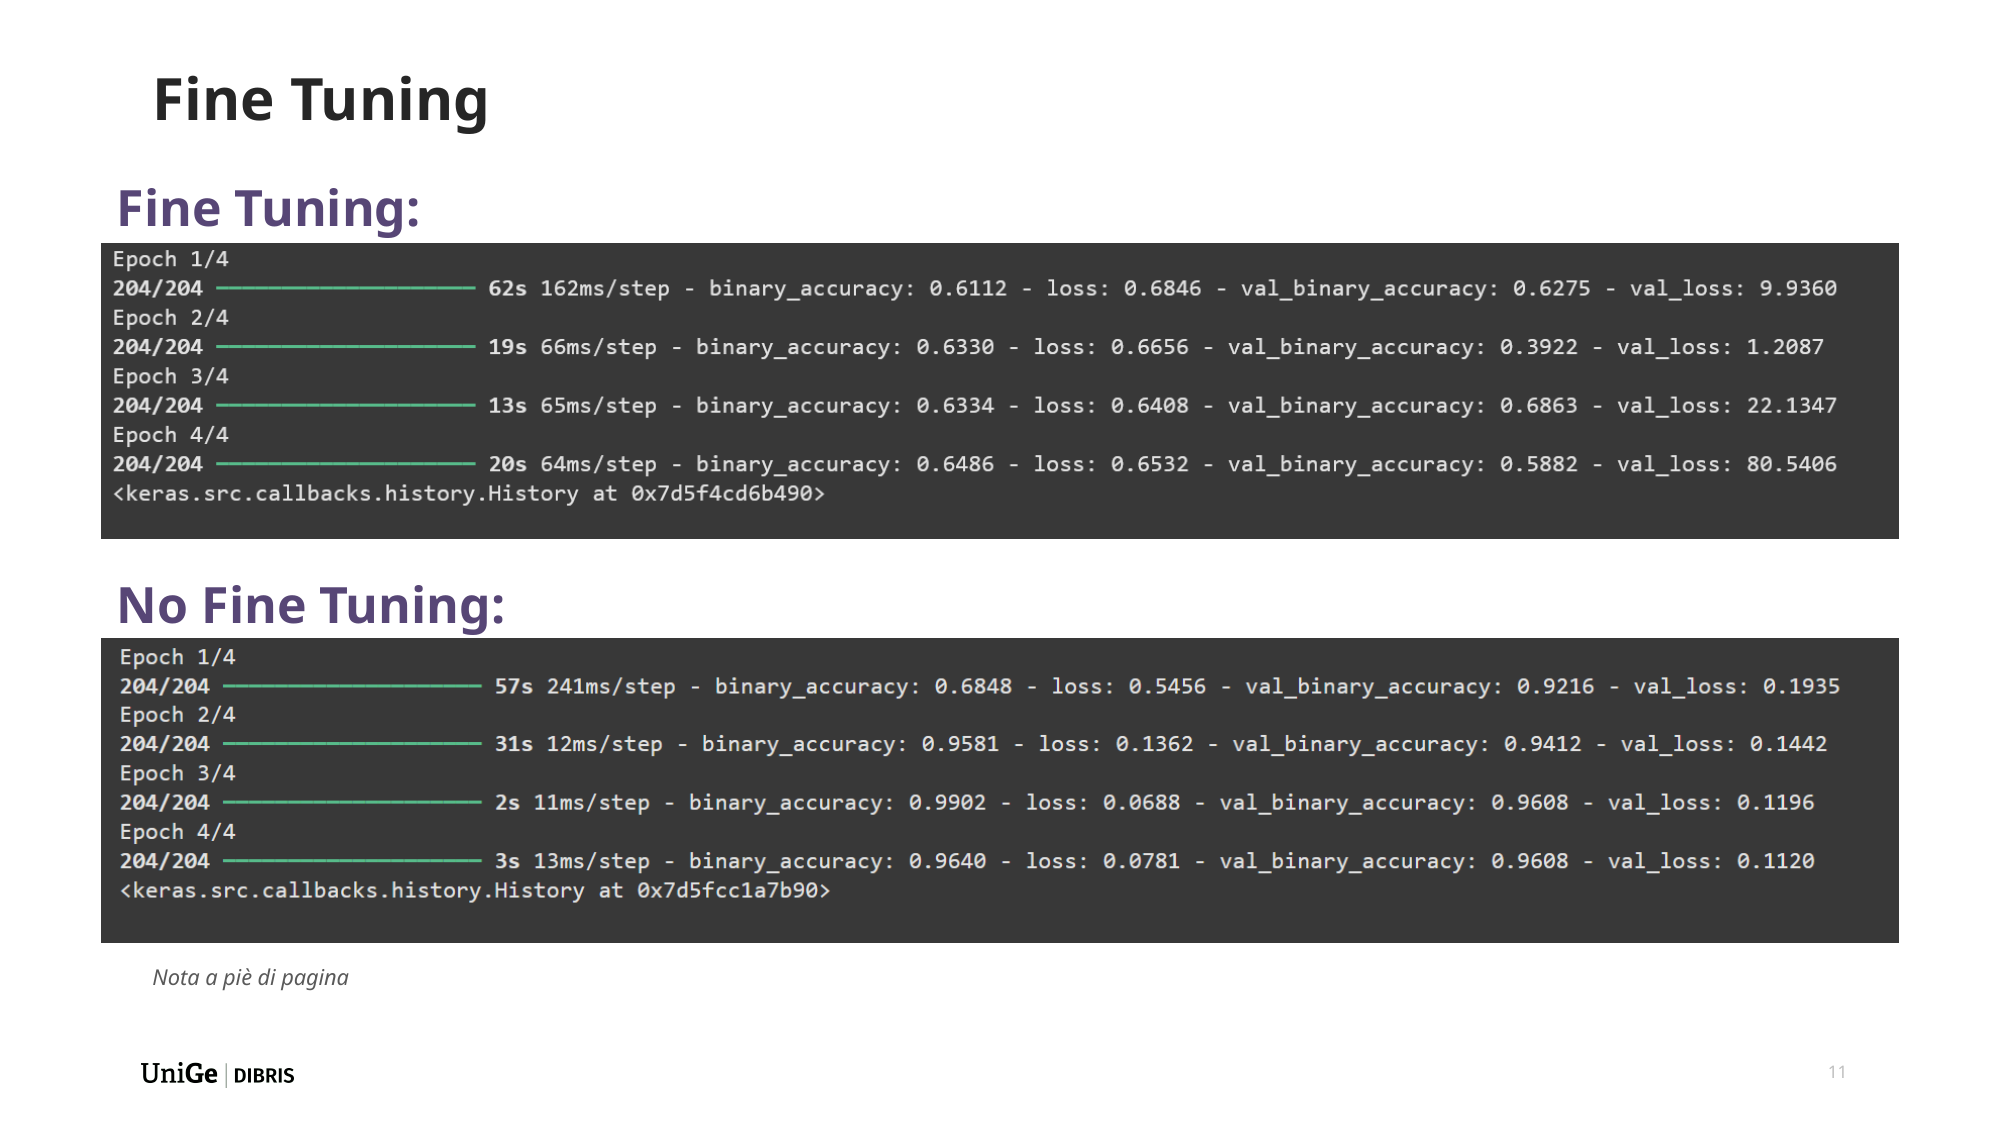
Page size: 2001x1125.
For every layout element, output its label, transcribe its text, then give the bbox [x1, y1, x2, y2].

picture [101, 243, 1899, 539]
picture [101, 638, 1899, 943]
title Fine Tuning [137, 62, 1863, 225]
list Fine Tuning: [101, 147, 1827, 243]
slide_number 1 [1412, 1042, 1863, 1103]
picture [141, 1062, 294, 1088]
list Nota a piè di pagina [137, 943, 1863, 1014]
list No Fine Tuning: [101, 545, 1827, 671]
